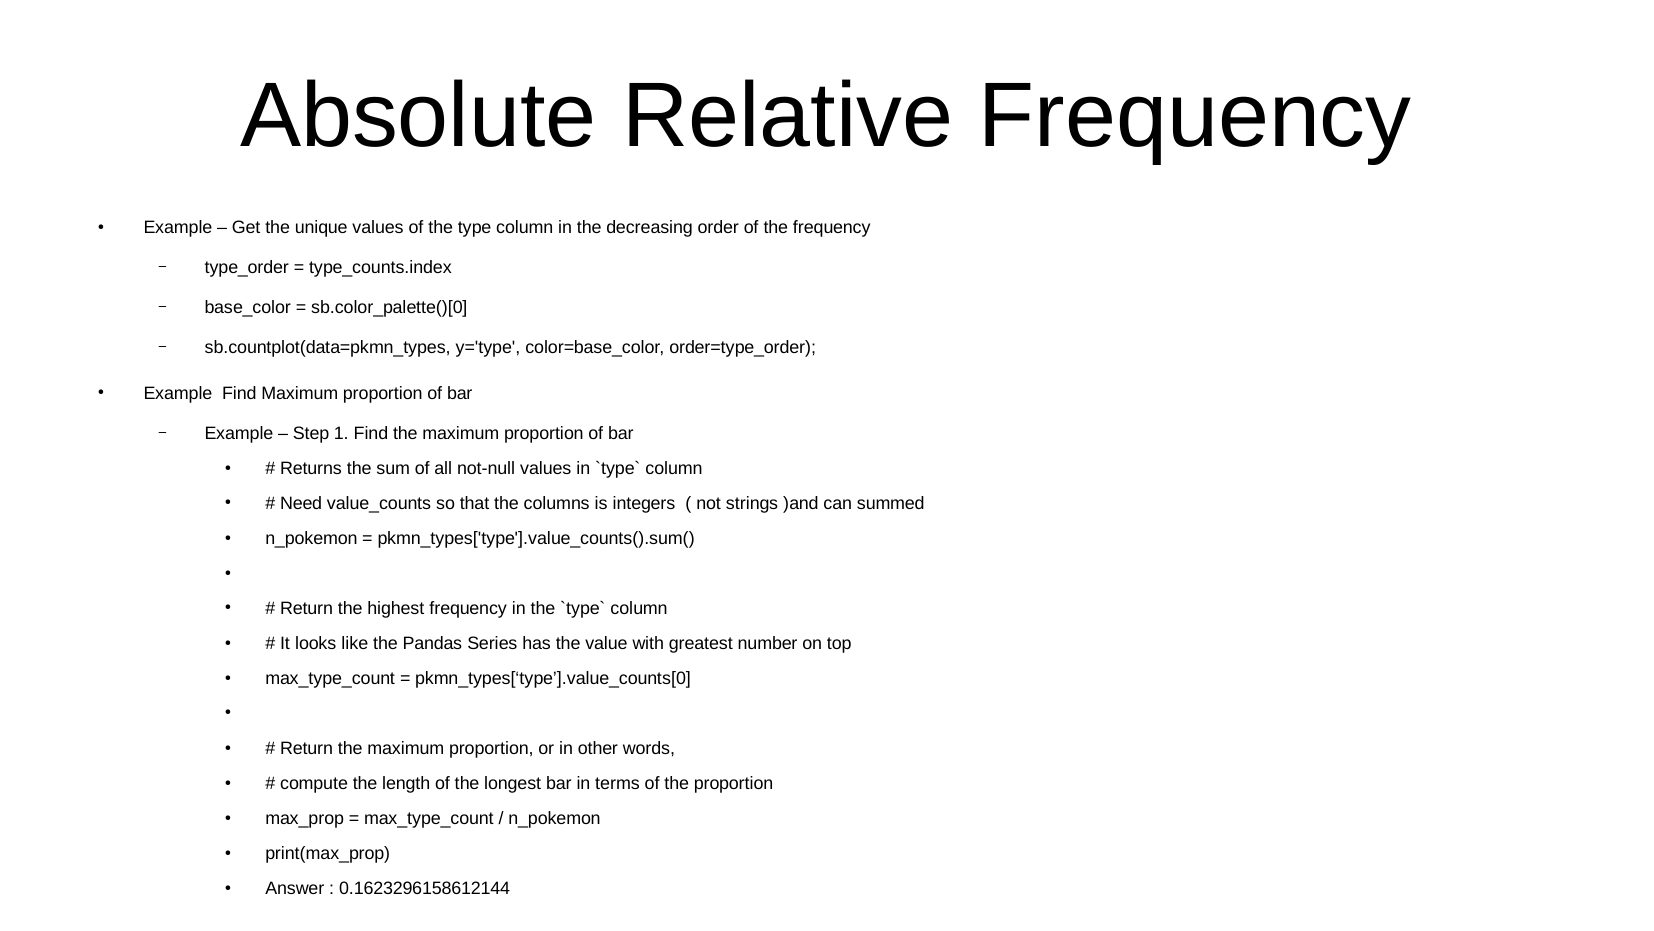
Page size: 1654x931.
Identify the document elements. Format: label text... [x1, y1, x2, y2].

title Absolute Relative Frequency [82, 37, 1571, 193]
list Example – Get the unique values of the type column in the decreasing order of the frequency type_order = type_counts.index base_color = sb.color_palette()[0] sb.countplot(data=pkmn_types, y='type', color=base_color, order=type_order); Example Find Maximum proportion of bar Example – Step 1. Find the maximum proportion of bar # Returns the sum of all not-null values in `type` column # Need value_counts so that the columns is integers ( not strings )and can summed n_pokemon = pkmn_types['type'].value_counts().sum() # Return the highest frequency in the `type` column # It looks like the Pandas Series has the value with greatest number on top max_type_count = pkmn_types[‘type’].value_counts[0] # Return the maximum proportion, or in other words, # compute the length of the longest bar in terms of the proportion max_prop = max_type_count / n_pokemon print(max_prop) Answer : 0.1623296158612144 [82, 217, 1621, 901]
